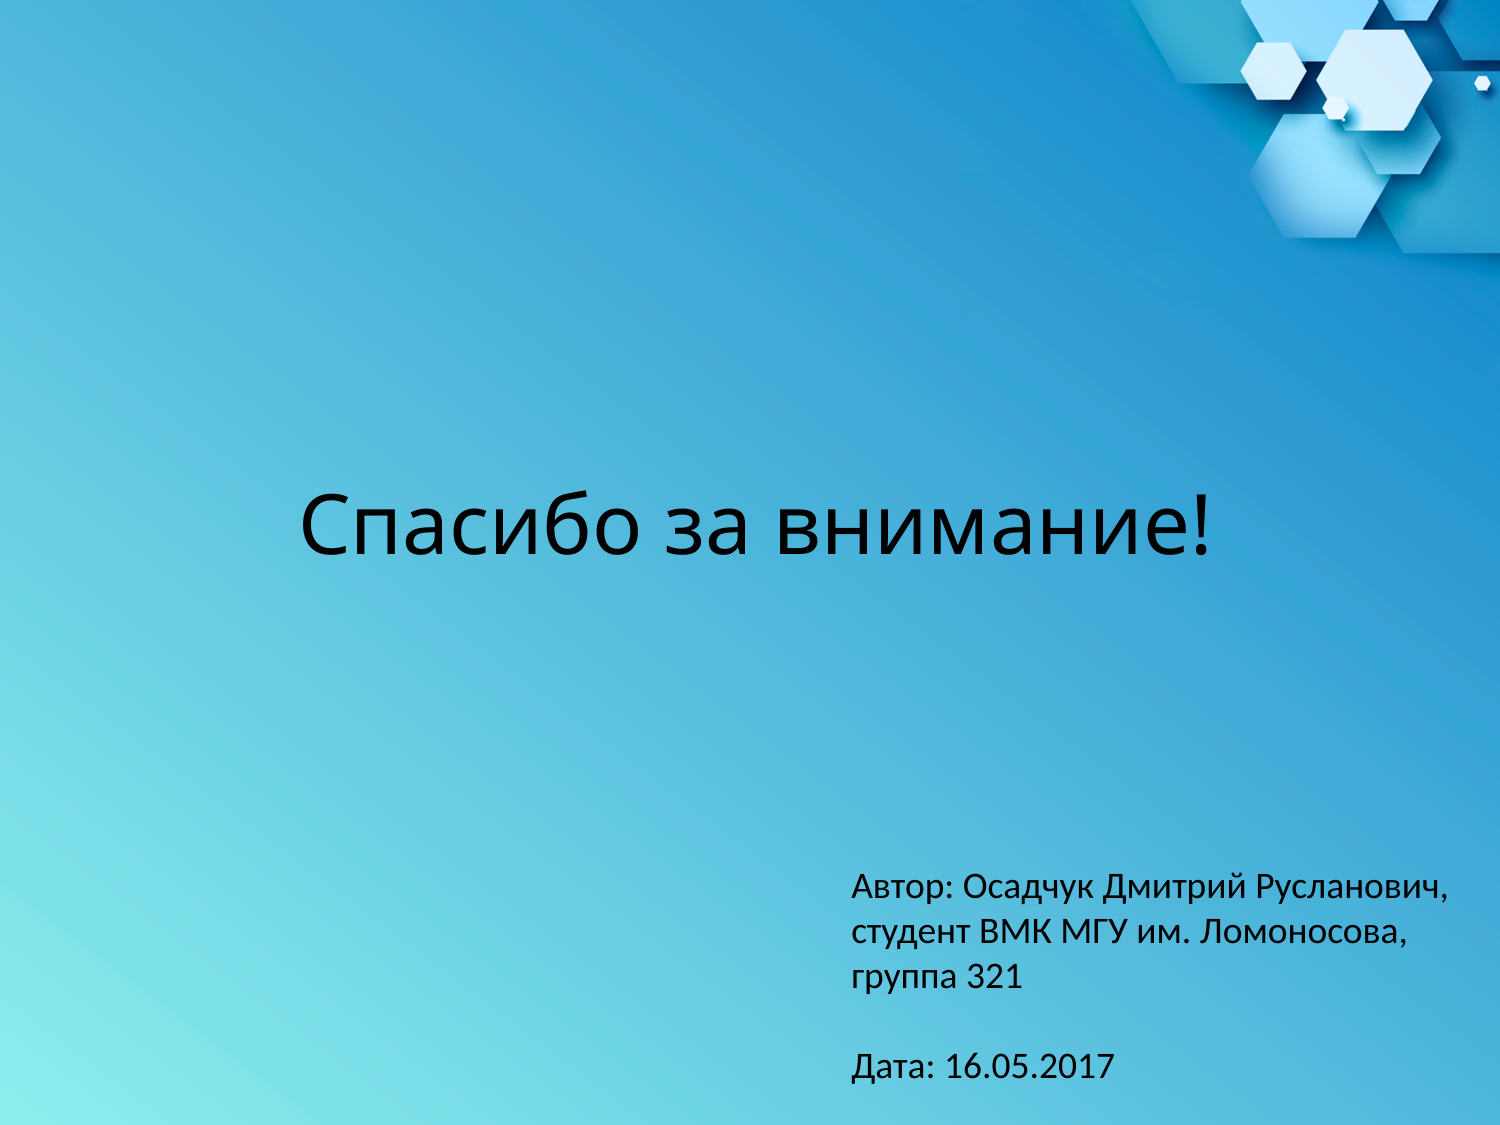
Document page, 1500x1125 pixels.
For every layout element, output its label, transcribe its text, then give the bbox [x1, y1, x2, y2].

title Спасибо за внимание! [108, 417, 1403, 637]
text_box Автор: Осадчук Дмитрий Русланович, студент ВМК МГУ им. Ломоносова, группа 321 Дата: 16.05.2017 [836, 853, 1481, 1096]
